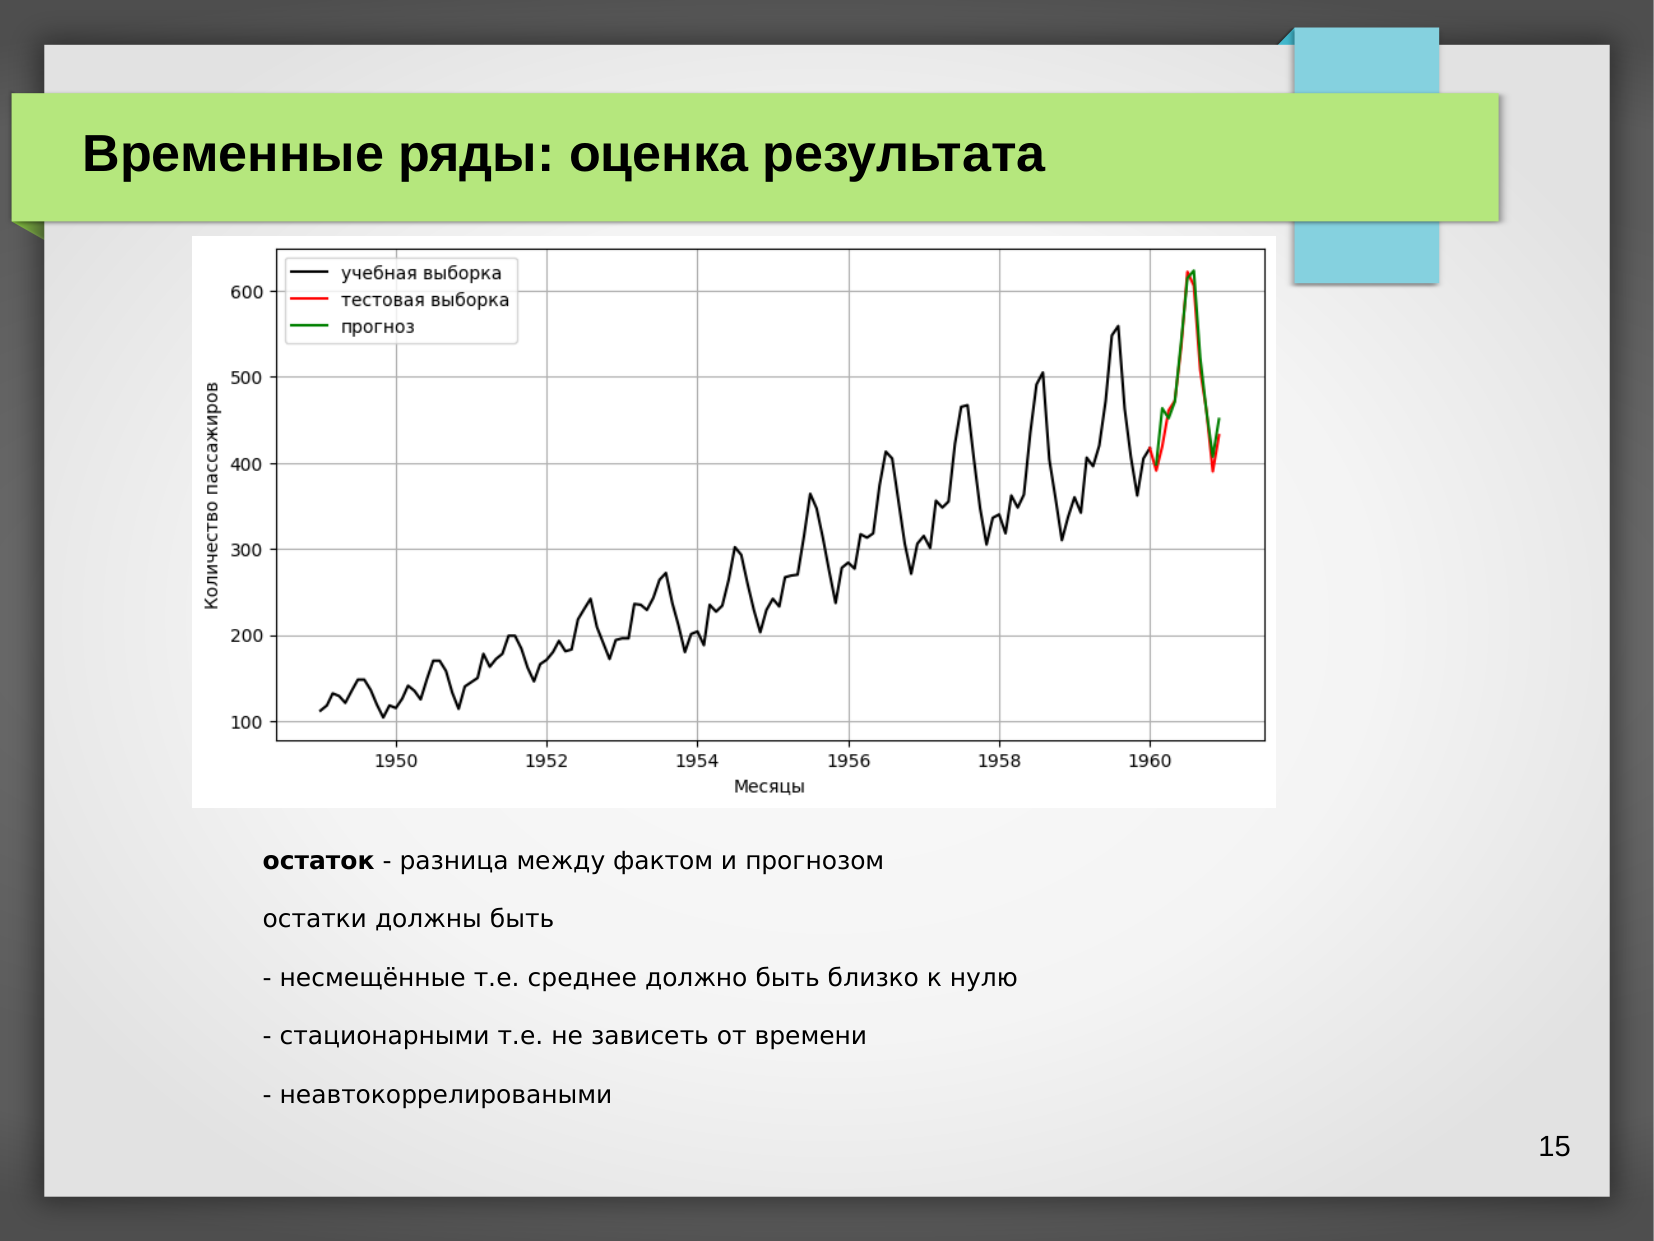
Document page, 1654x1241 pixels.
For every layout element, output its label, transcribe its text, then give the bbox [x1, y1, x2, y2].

title Временные ряды: оценка результата [82, 94, 1406, 213]
picture [0, 0, 1654, 1241]
text_box остаток - разница между фактом и прогнозом остатки должны быть - несмещённые т.е. среднее должно быть близко к нулю - стационарными т.е. не зависеть от времени - неавтокоррелироваными [248, 838, 1283, 1159]
